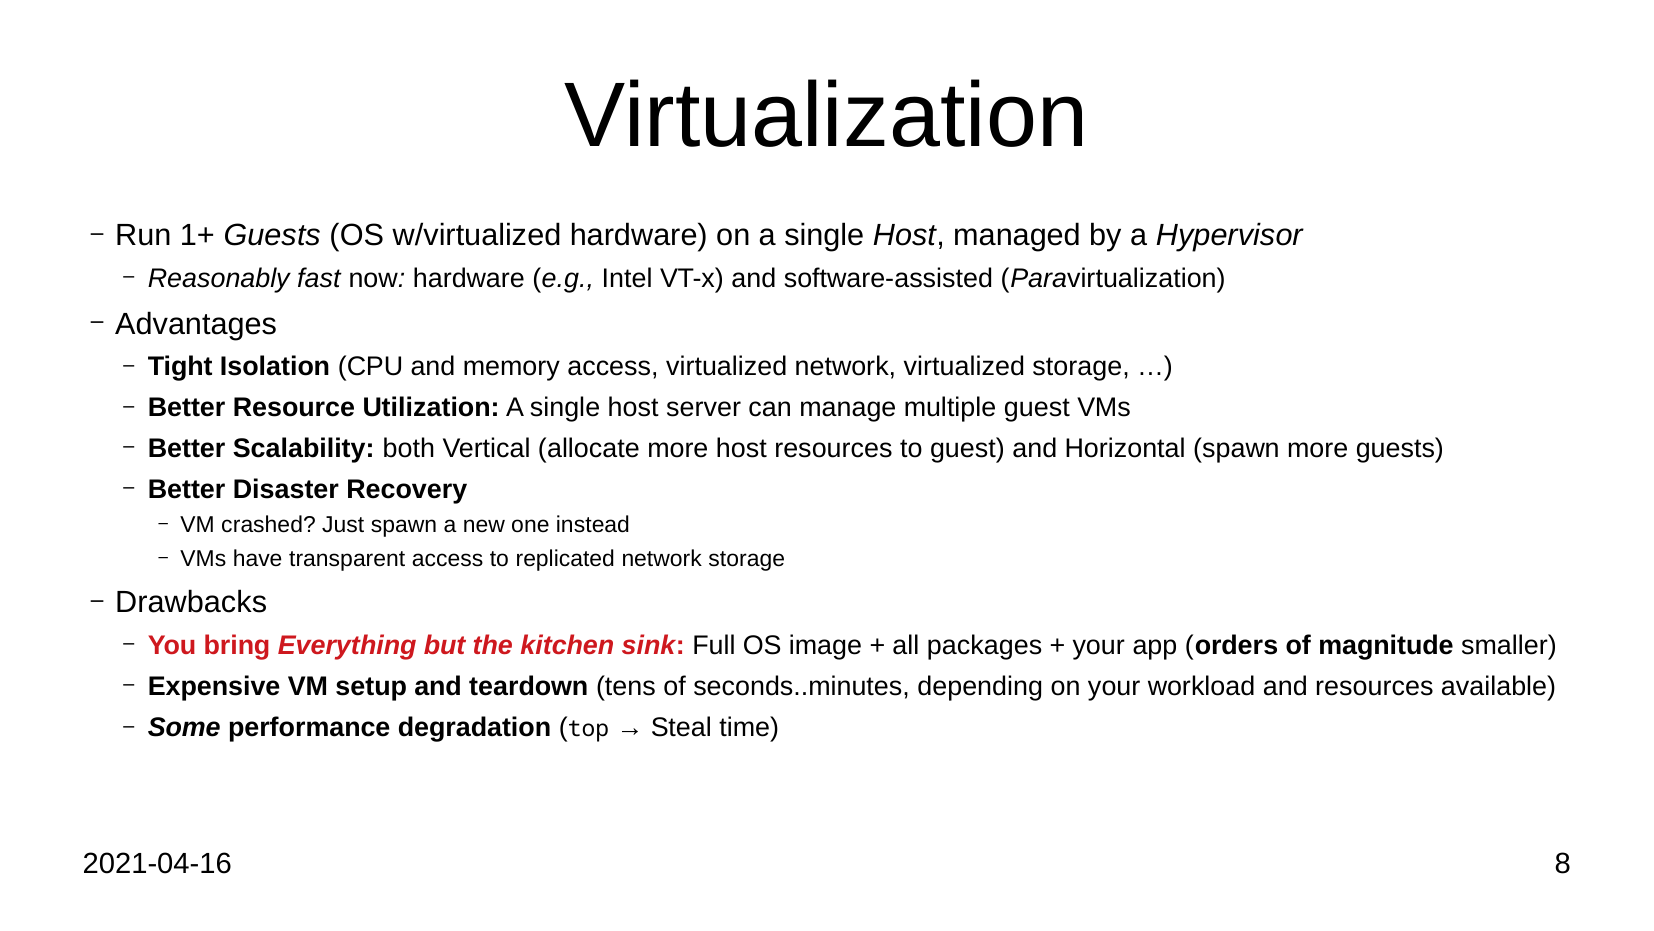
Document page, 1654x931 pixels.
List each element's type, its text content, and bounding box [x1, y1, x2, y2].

list Run 1+ Guests (OS w/virtualized hardware) on a single Host, managed by a Hypervisor Reasonably fast now: hardware (e.g., Intel VT-x) and software-assisted (Paravirtualization) Advantages Tight Isolation (CPU and memory access, virtualized network, virtualized storage, …) Better Resource Utilization: A single host server can manage multiple guest VMs Better Scalability: both Vertical (allocate more host resources to guest) and Horizontal (spawn more guests) Better Disaster Recovery VM crashed? Just spawn a new one instead VMs have transparent access to replicated network storage Drawbacks You bring Everything but the kitchen sink: Full OS image + all packages + your app (orders of magnitude smaller) Expensive VM setup and teardown (tens of seconds..minutes, depending on your workload and resources available) Some performance degradation (top → Steal time) [82, 217, 1571, 758]
title Virtualization [82, 37, 1571, 193]
